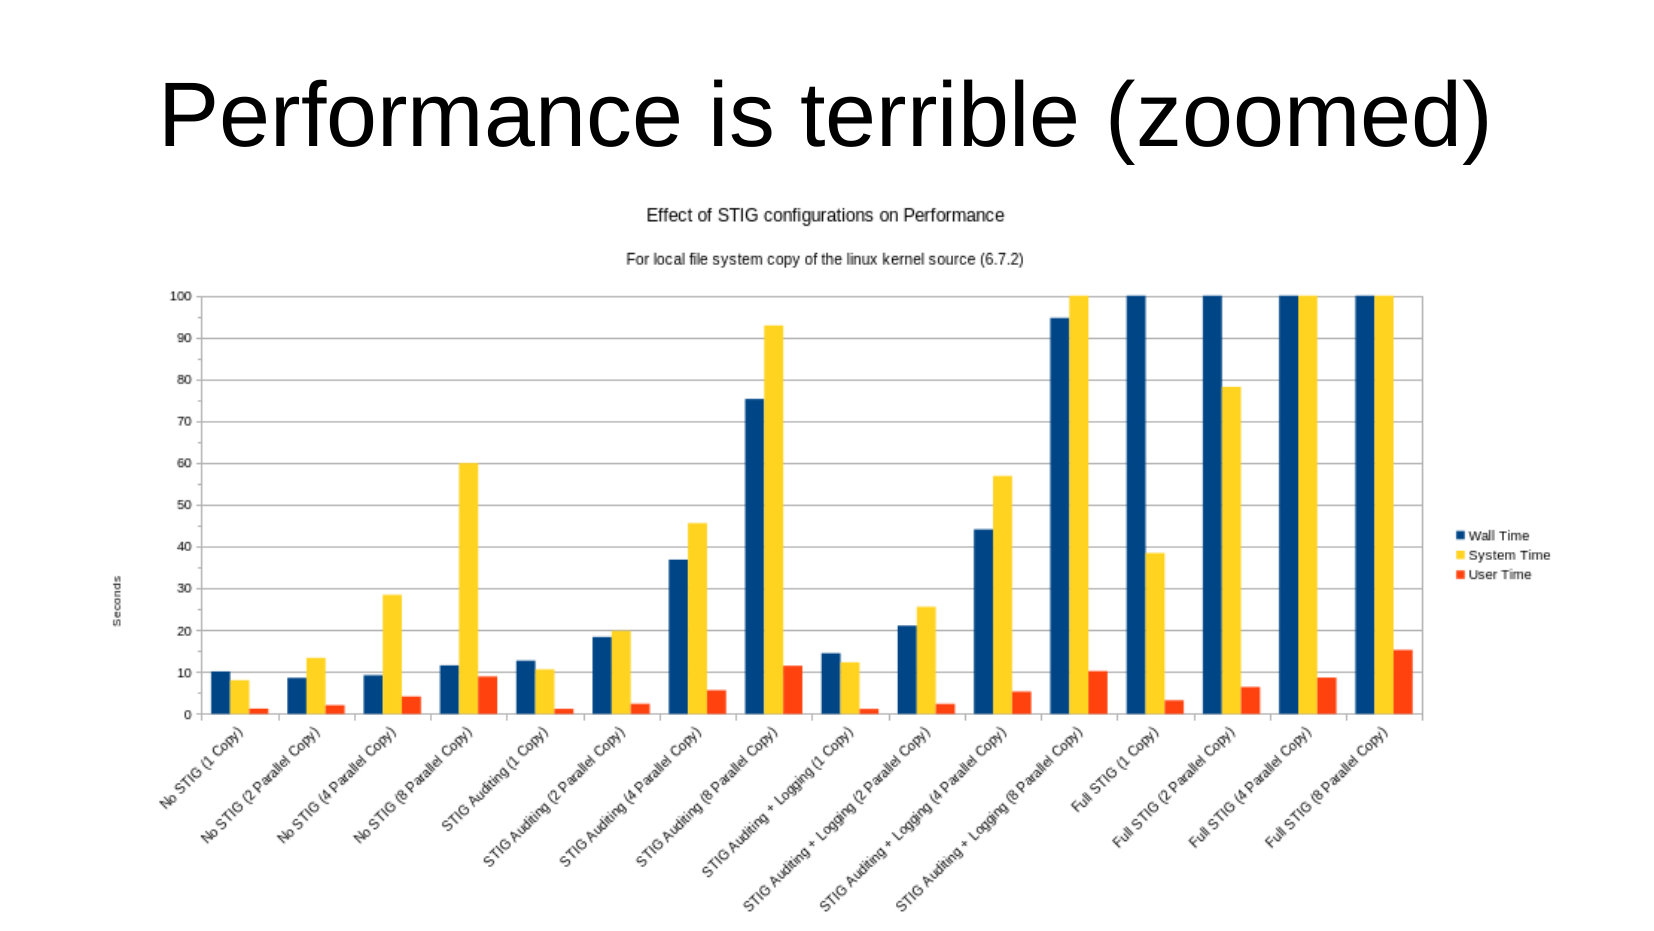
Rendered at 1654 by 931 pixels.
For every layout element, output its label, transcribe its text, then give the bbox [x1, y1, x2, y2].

title Performance is terrible (zoomed) [82, 37, 1571, 193]
picture [88, 180, 1565, 931]
